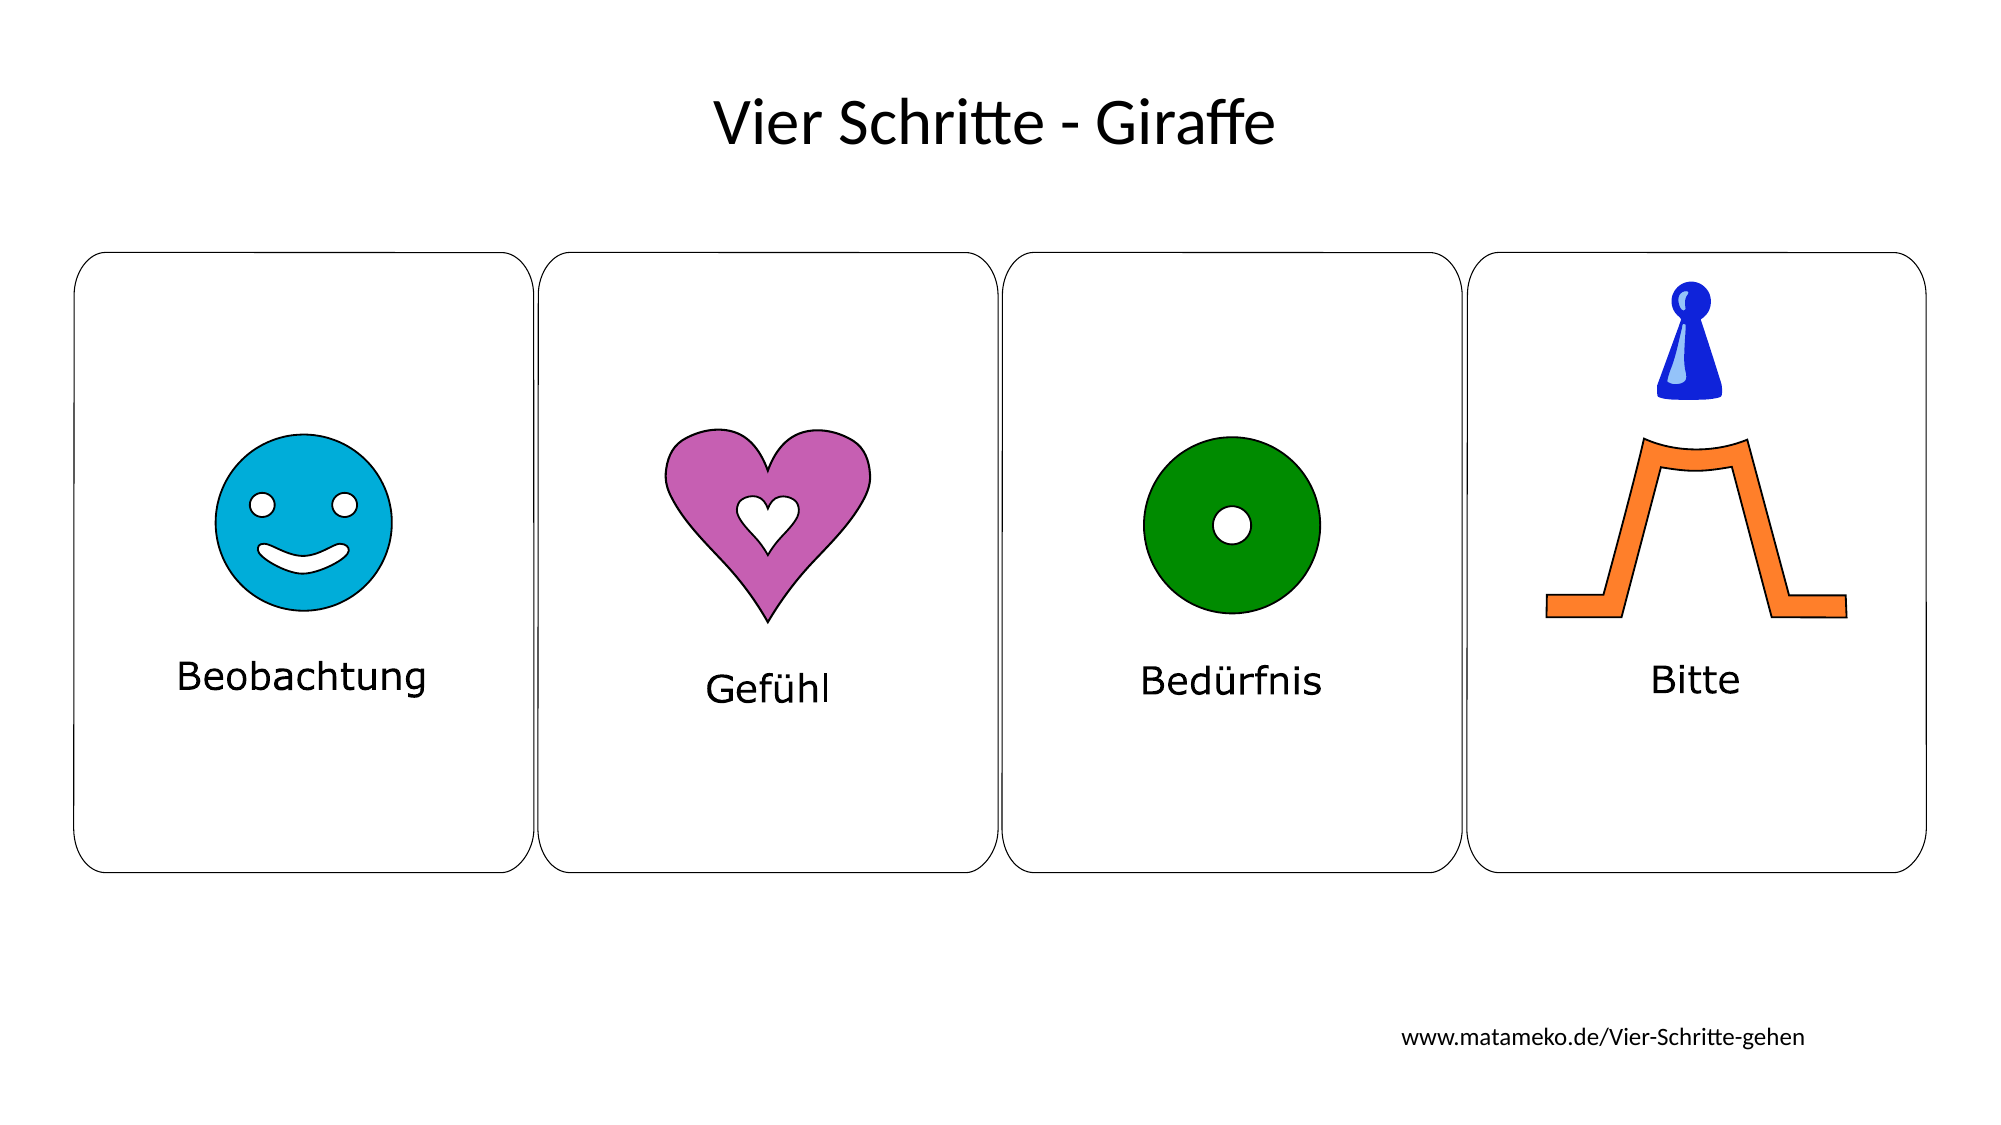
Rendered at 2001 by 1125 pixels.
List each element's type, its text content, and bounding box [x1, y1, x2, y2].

text_box [736, 681, 757, 704]
text_box [215, 434, 392, 611]
text_box [1719, 671, 1739, 694]
text_box www.matameko.de/Vier-Schritte-gehen [1386, 1013, 1821, 1058]
text_box [1240, 673, 1254, 695]
text_box Vier Schritte - Giraffe [699, 70, 1301, 167]
text_box [1546, 438, 1847, 618]
text_box [297, 668, 315, 691]
text_box [227, 668, 247, 691]
text_box [665, 429, 871, 623]
text_box [358, 668, 376, 691]
text_box [1143, 666, 1165, 695]
text_box [1304, 672, 1321, 696]
text_box [204, 668, 224, 691]
text_box [759, 672, 773, 703]
text_box [1688, 666, 1702, 694]
text_box [1143, 437, 1321, 614]
text_box [273, 668, 293, 691]
text_box [318, 660, 337, 690]
text_box [1657, 281, 1723, 400]
text_box [707, 674, 733, 704]
text_box [340, 662, 355, 691]
text_box [799, 672, 818, 703]
text_box [1255, 664, 1269, 695]
text_box [1703, 666, 1717, 694]
text_box [382, 668, 401, 690]
text_box [1294, 673, 1299, 695]
text_box [179, 661, 201, 690]
text_box [1653, 665, 1676, 694]
text_box [1680, 672, 1684, 694]
text_box [405, 668, 425, 698]
text_box [1190, 665, 1210, 696]
text_box [251, 660, 271, 691]
text_box [1216, 673, 1234, 696]
text_box [1168, 672, 1187, 696]
text_box [774, 681, 793, 704]
text_box [1270, 672, 1288, 695]
